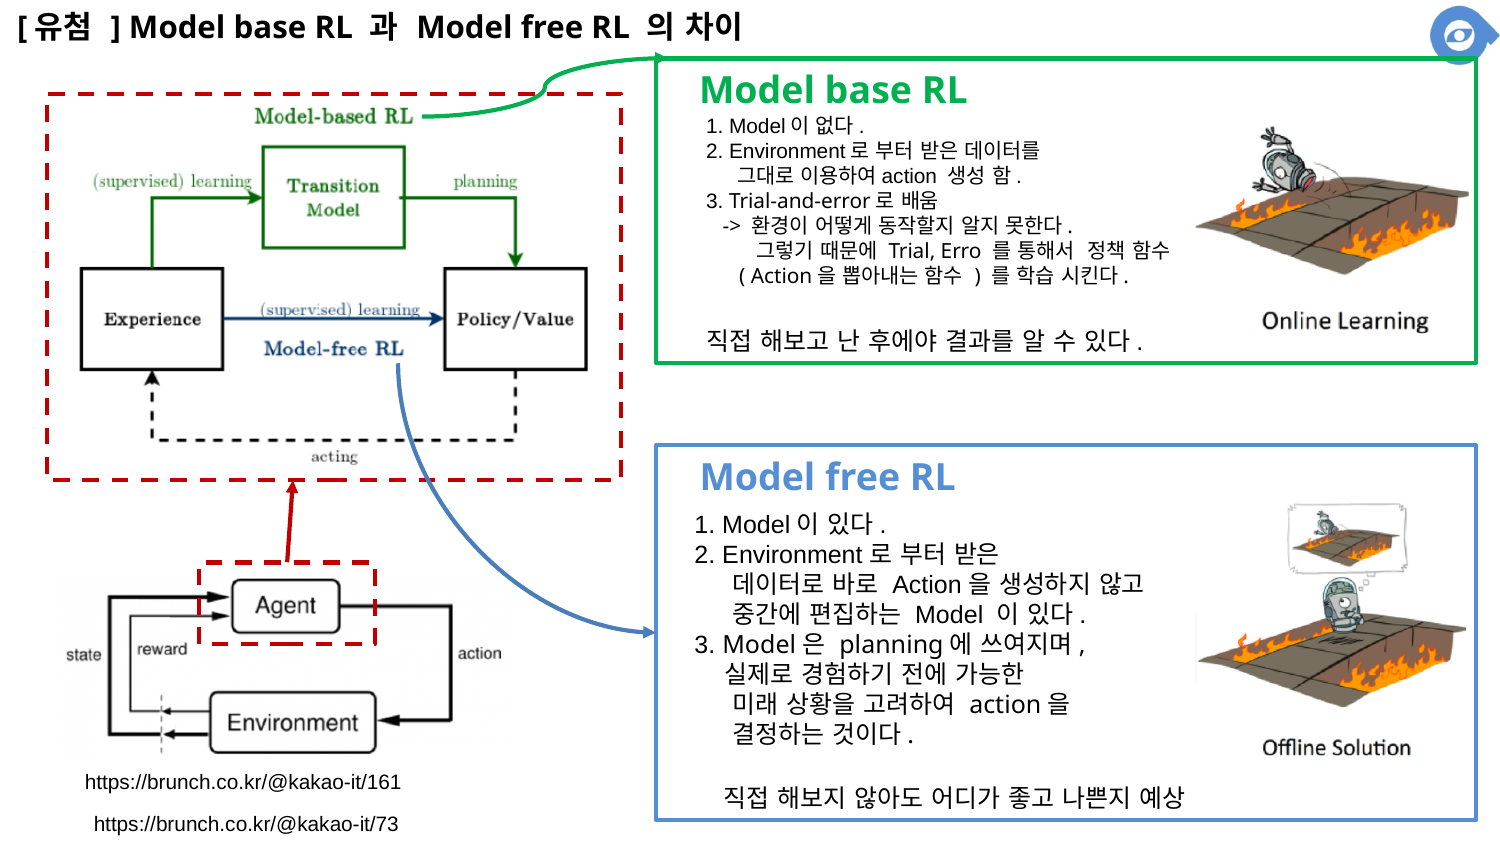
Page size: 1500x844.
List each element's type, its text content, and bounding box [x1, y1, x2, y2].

picture [1430, 0, 1500, 70]
text_box 1. Model이 없다. 2. Environment로 부터 받은 데이터를 그대로 이용하여action 생성 함. 3. Trial-and-error로 배움 -> 환경이 어떻게 동작할지 알지 못한다. 그렇기 때문에 Trial, Erro 를 통해서 정책 함수 ( Action을 뽑아내는 함수 ) 를 학습 시킨다. [691, 105, 1195, 296]
picture [58, 93, 621, 472]
picture [46, 562, 516, 766]
text_box 직접 해보고 난 후에야 결과를 알 수 있다. [691, 317, 1166, 363]
text_box Model base RL [684, 61, 987, 119]
picture [1195, 480, 1466, 774]
picture [1430, 61, 1474, 70]
picture [1195, 105, 1469, 340]
text_box https://brunch.co.kr/@kakao-it/161 [70, 766, 469, 802]
text_box 1. Model이 있다. 2. Environment로 부터 받은 데이터로 바로 Action을 생성하지 않고 중간에 편집하는 Model 이 있다. 3. Model은 planning에 쓰여지며, 실제로 경험하기 전에 가능한 미래 상황을 고려하여 action을 결정하는 것이다. [679, 501, 1195, 786]
picture [496, 562, 516, 579]
text_box 직접 해보지 않아도 어디가 좋고 나쁜지 예상 [709, 774, 1201, 820]
text_box [유첨 ] Model base RL 과 Model free RL 의 차이 [2, 0, 973, 53]
text_box https://brunch.co.kr/@kakao-it/73 [78, 803, 478, 843]
text_box Model free RL [684, 447, 974, 501]
